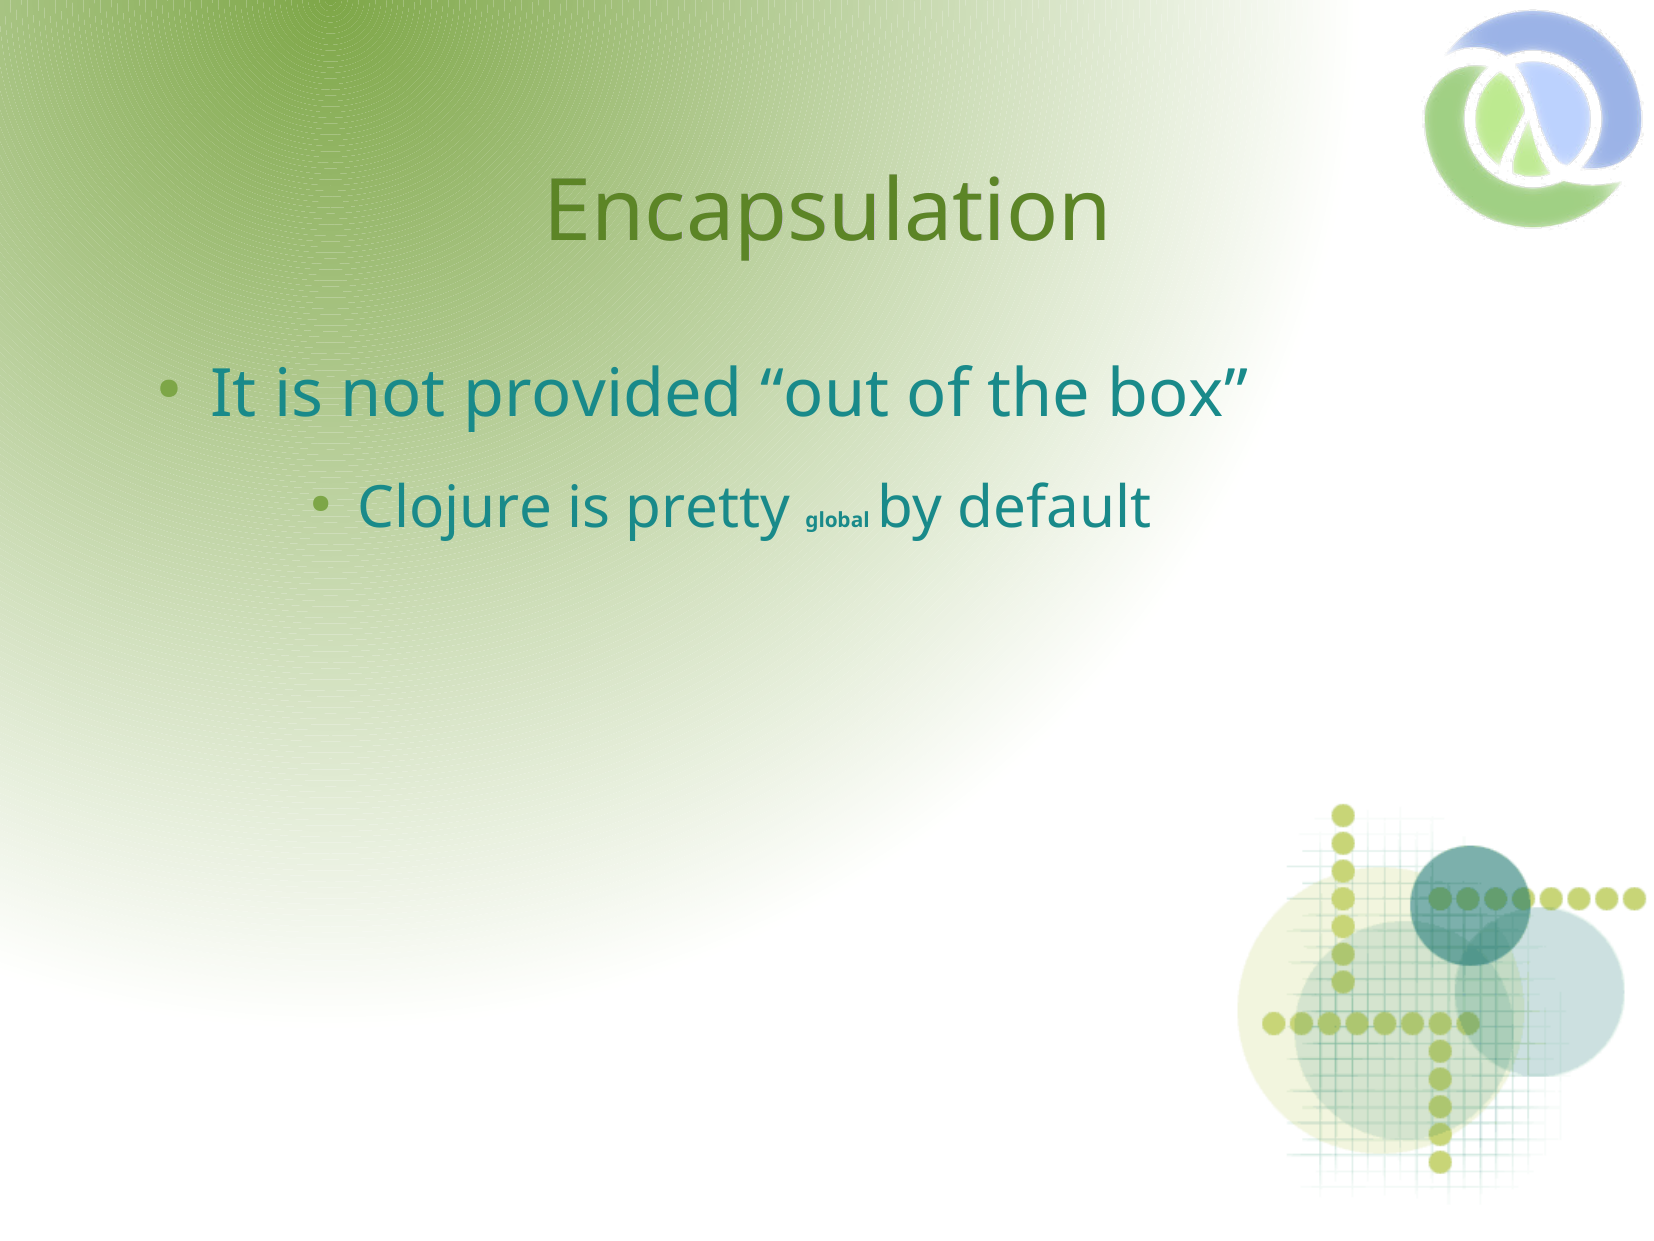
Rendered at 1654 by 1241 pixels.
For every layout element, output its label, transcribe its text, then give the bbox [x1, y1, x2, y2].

title Encapsulation [121, 102, 1534, 310]
list It is not provided “out of the box” Clojure is pretty global by default [121, 344, 1534, 1127]
picture [1224, 792, 1654, 1211]
